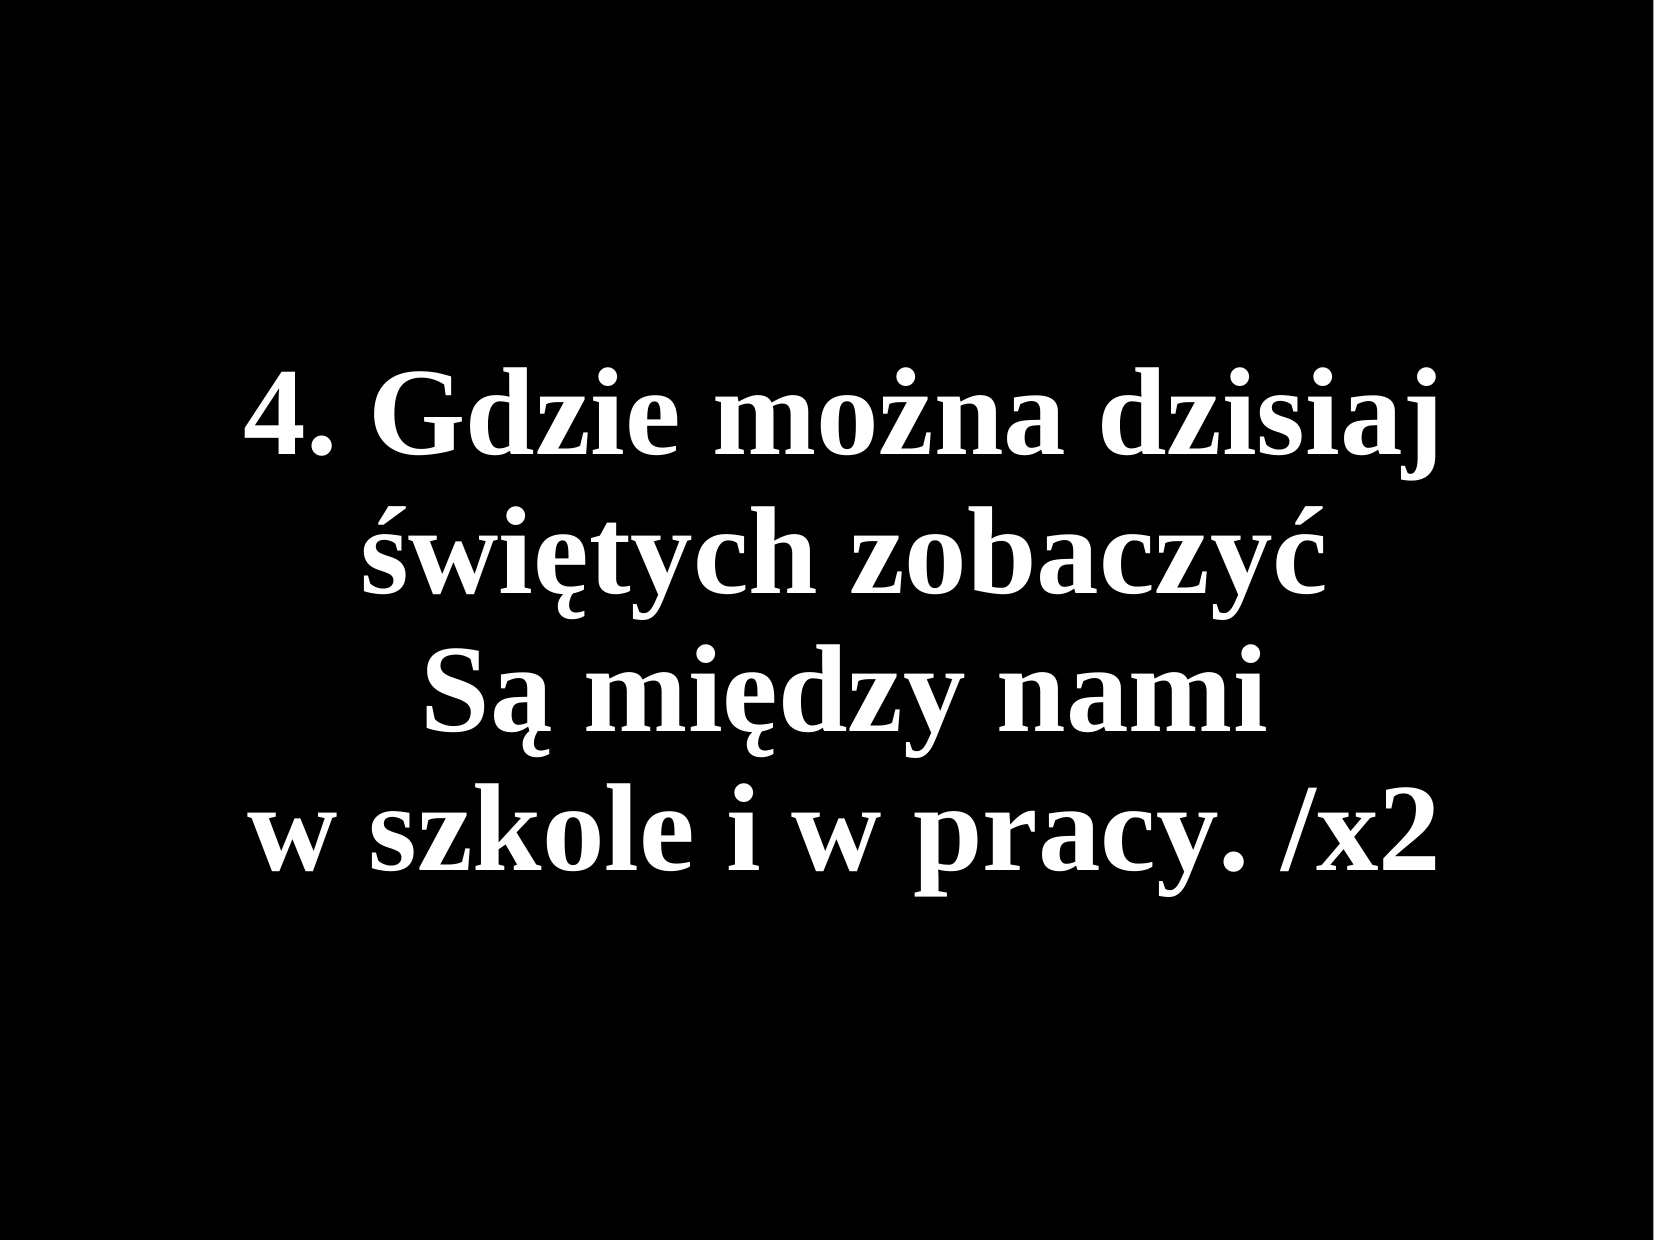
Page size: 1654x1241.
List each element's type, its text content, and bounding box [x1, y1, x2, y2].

subtitle 4. Gdzie można dzisiaj świętych zobaczyć Są między nami w szkole i w pracy. /x2 [0, 0, 1654, 1241]
